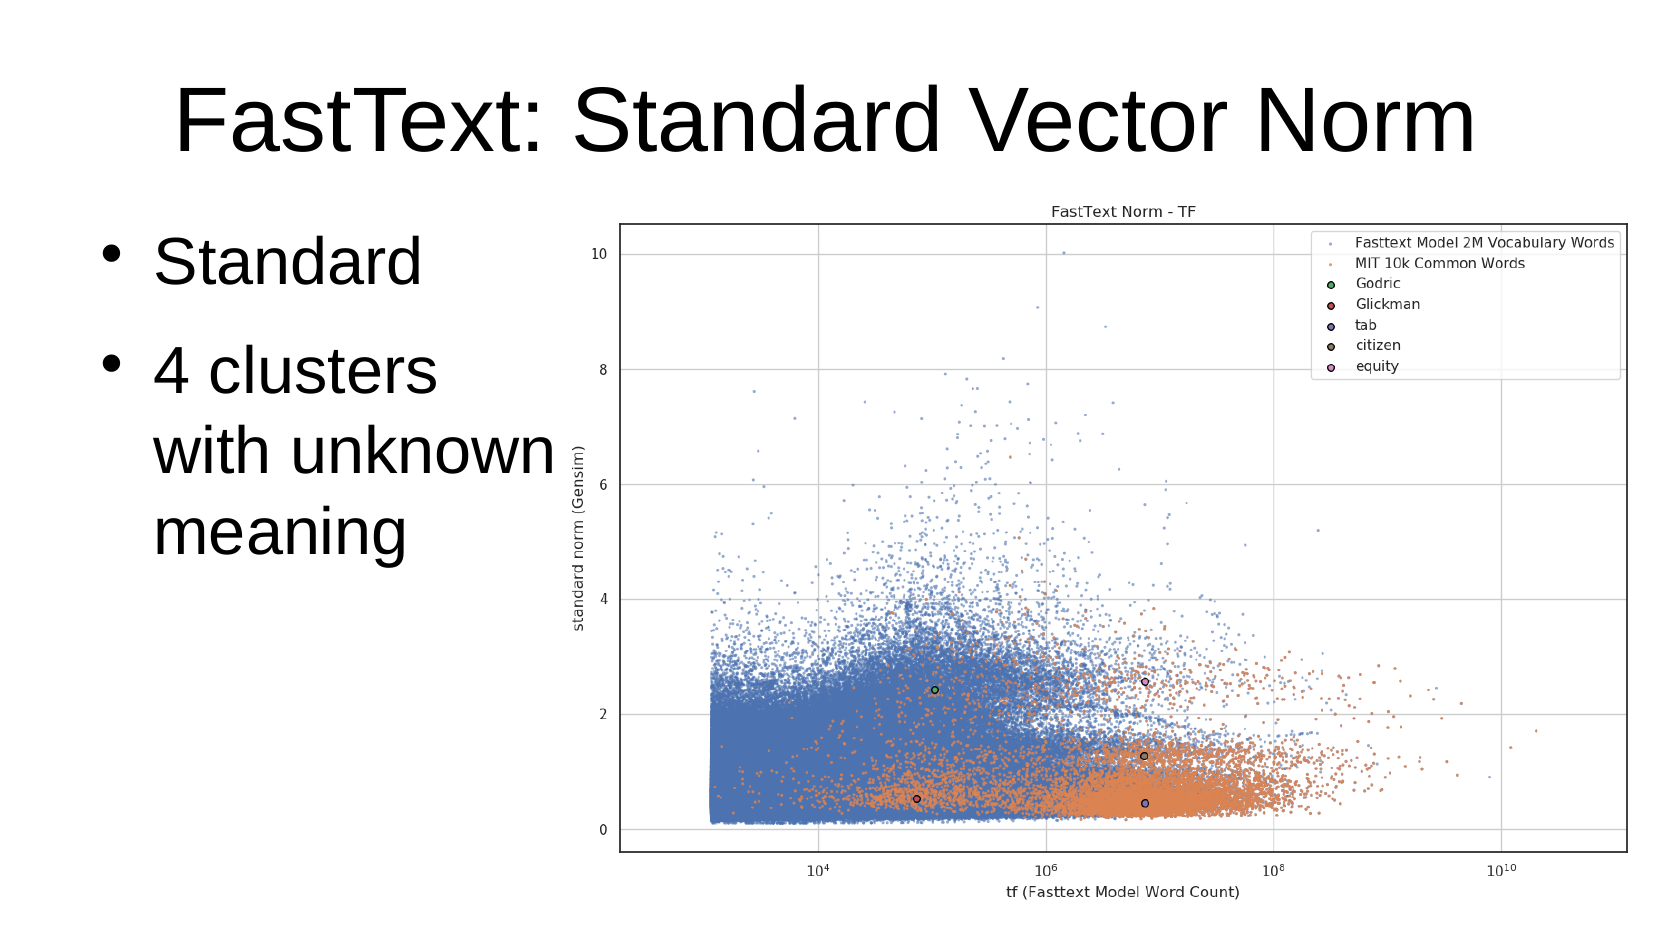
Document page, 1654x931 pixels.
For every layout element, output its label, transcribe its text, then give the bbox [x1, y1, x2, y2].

text_box FastText: Standard Vector Norm [82, 37, 1571, 193]
picture [555, 189, 1643, 915]
text_box Standard 4 clusters with unknown meaning [82, 217, 555, 855]
